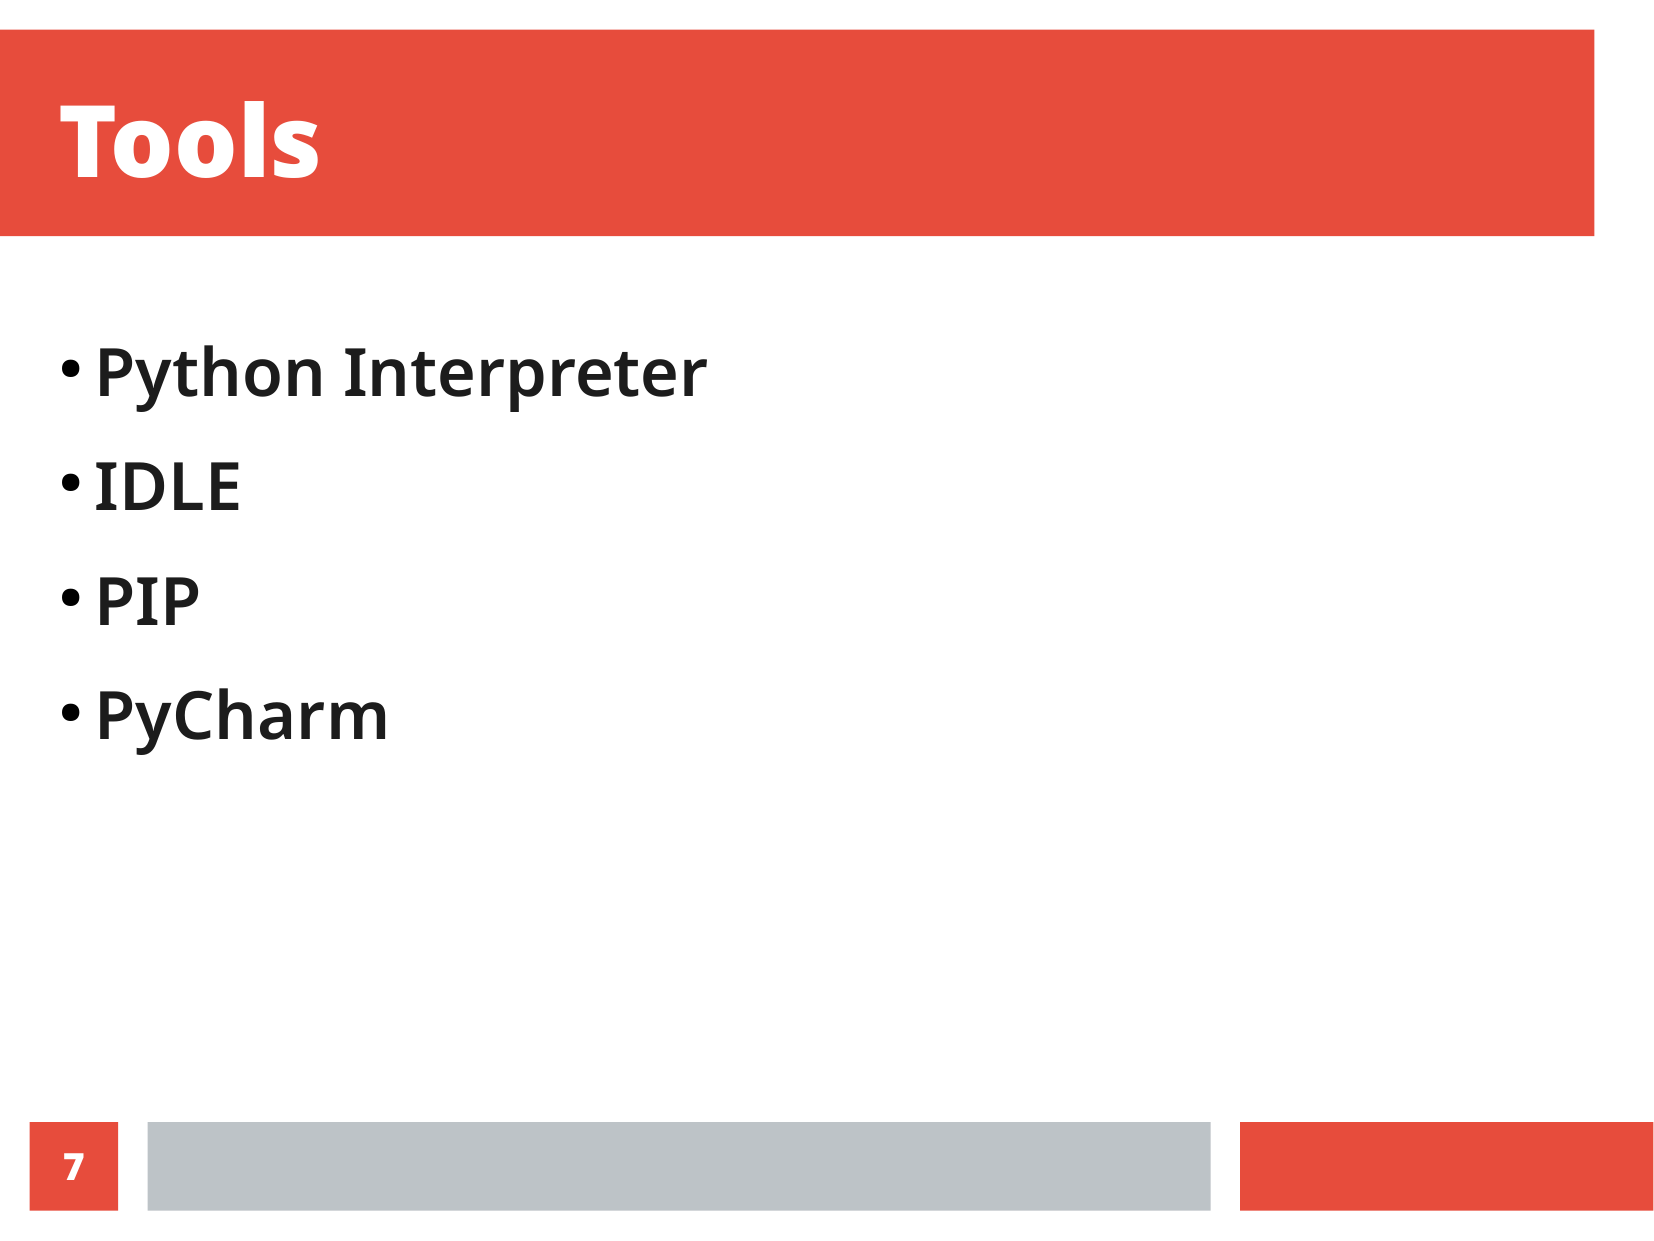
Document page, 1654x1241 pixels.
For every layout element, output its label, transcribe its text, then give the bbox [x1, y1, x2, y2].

title Tools [59, 59, 1595, 207]
list Python Interpreter IDLE PIP PyCharm [59, 324, 1565, 1093]
